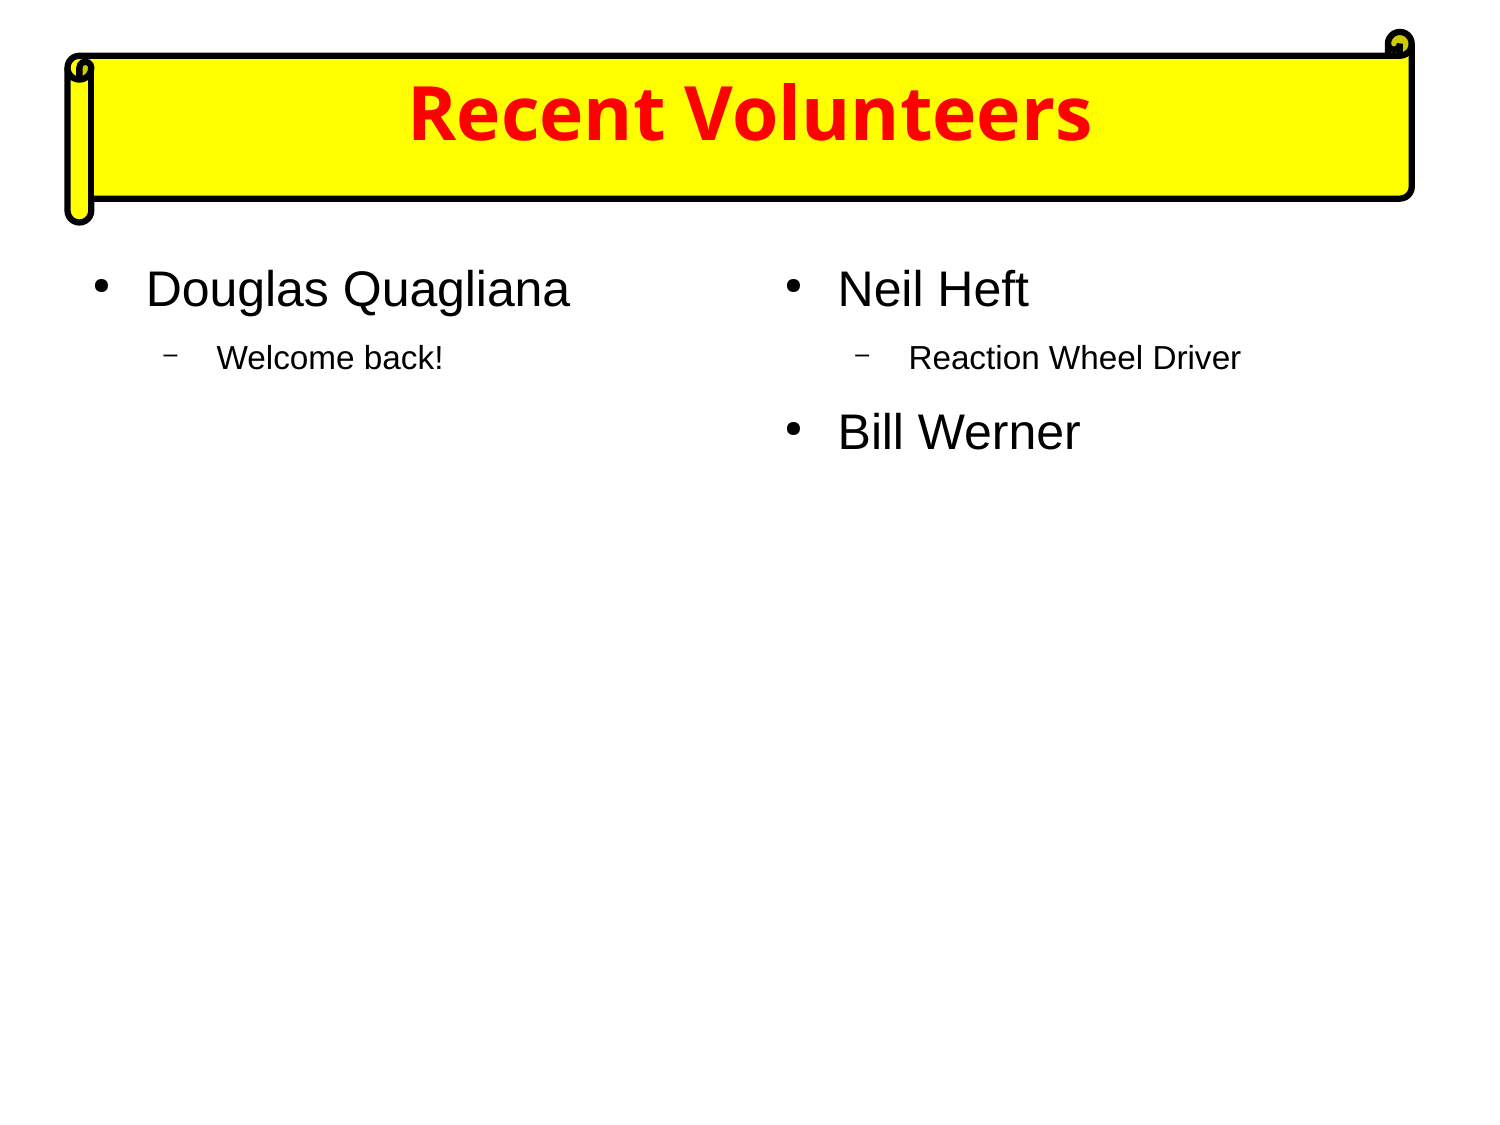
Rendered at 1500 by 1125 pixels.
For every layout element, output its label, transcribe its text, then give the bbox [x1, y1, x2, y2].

list Neil Heft Reaction Wheel Driver Bill Werner [766, 263, 1426, 916]
list Douglas Quagliana Welcome back! [75, 263, 734, 916]
text_box [72, 31, 1412, 58]
text_box [67, 164, 1412, 223]
text_box Recent Volunteers [0, 58, 1500, 164]
